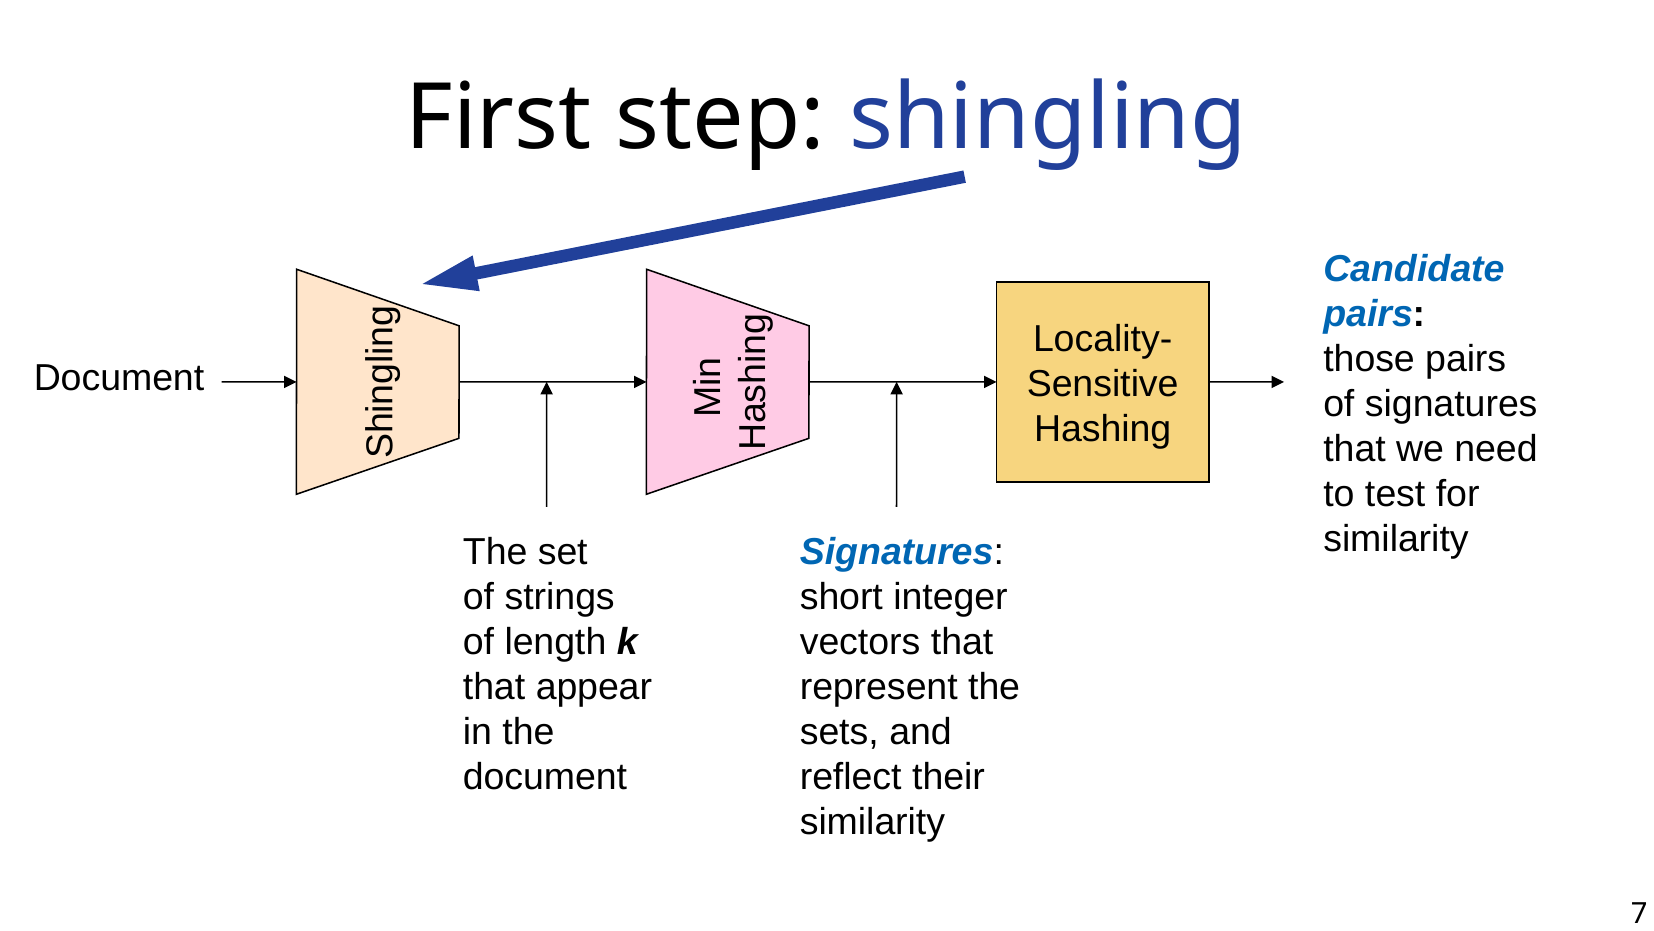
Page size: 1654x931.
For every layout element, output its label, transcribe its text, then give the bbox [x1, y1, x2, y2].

text_box Candidate pairs: those pairs of signatures that we need to test for similarity [1308, 237, 1553, 567]
text_box Signatures: short integer vectors that represent the sets, and reflect their similarity [785, 519, 1036, 850]
title First step: shingling [82, 1, 1571, 226]
text_box Document [19, 345, 230, 405]
text_box Locality- Sensitive Hashing [996, 281, 1209, 482]
text_box Min Hashing [646, 269, 810, 495]
text_box Shingling [296, 269, 460, 495]
text_box The set of strings of length k that appear in the document [448, 519, 668, 805]
